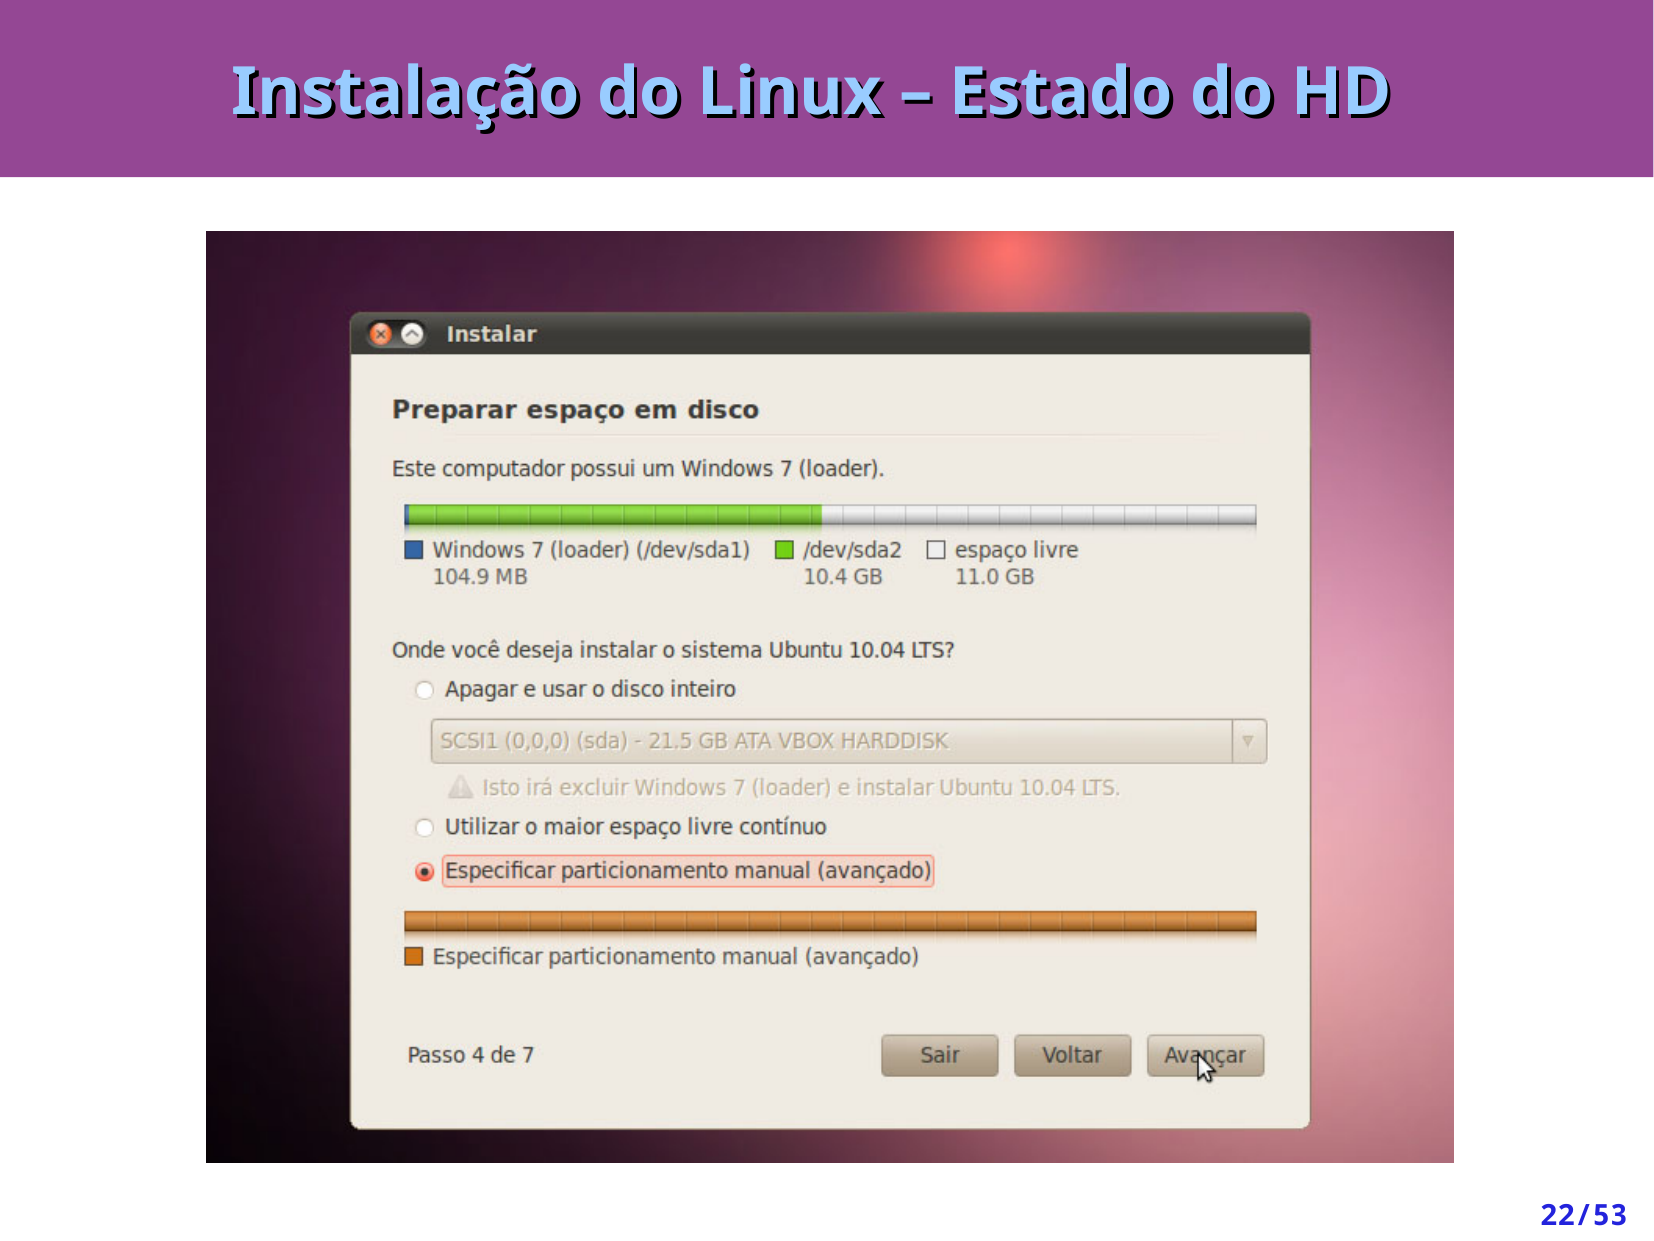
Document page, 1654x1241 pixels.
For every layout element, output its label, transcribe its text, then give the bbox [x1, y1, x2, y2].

title Instalação do Linux – Estado do HD [0, 0, 1654, 178]
picture [206, 231, 1454, 1163]
